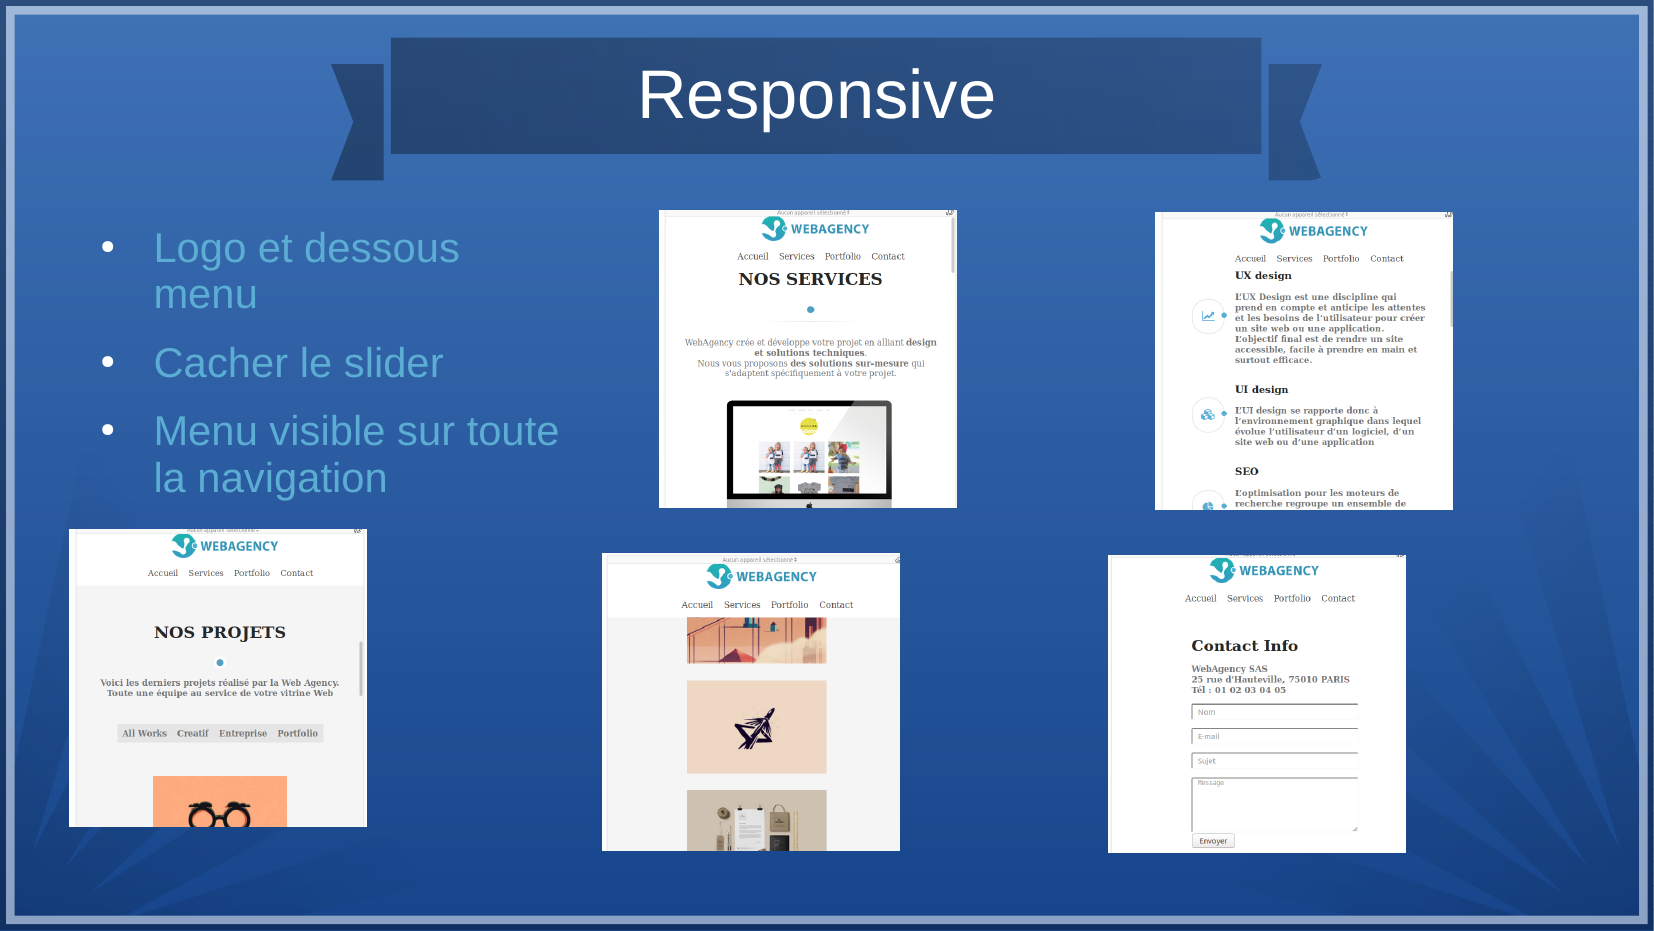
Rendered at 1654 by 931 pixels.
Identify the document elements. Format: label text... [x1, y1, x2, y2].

picture [1108, 555, 1406, 853]
picture [659, 210, 957, 508]
picture [602, 553, 900, 851]
picture [69, 529, 367, 827]
title Responsive [389, 35, 1264, 154]
picture [1155, 212, 1453, 510]
list Logo et dessous menu Cacher le slider Menu visible sur toute la navigation [82, 224, 562, 522]
